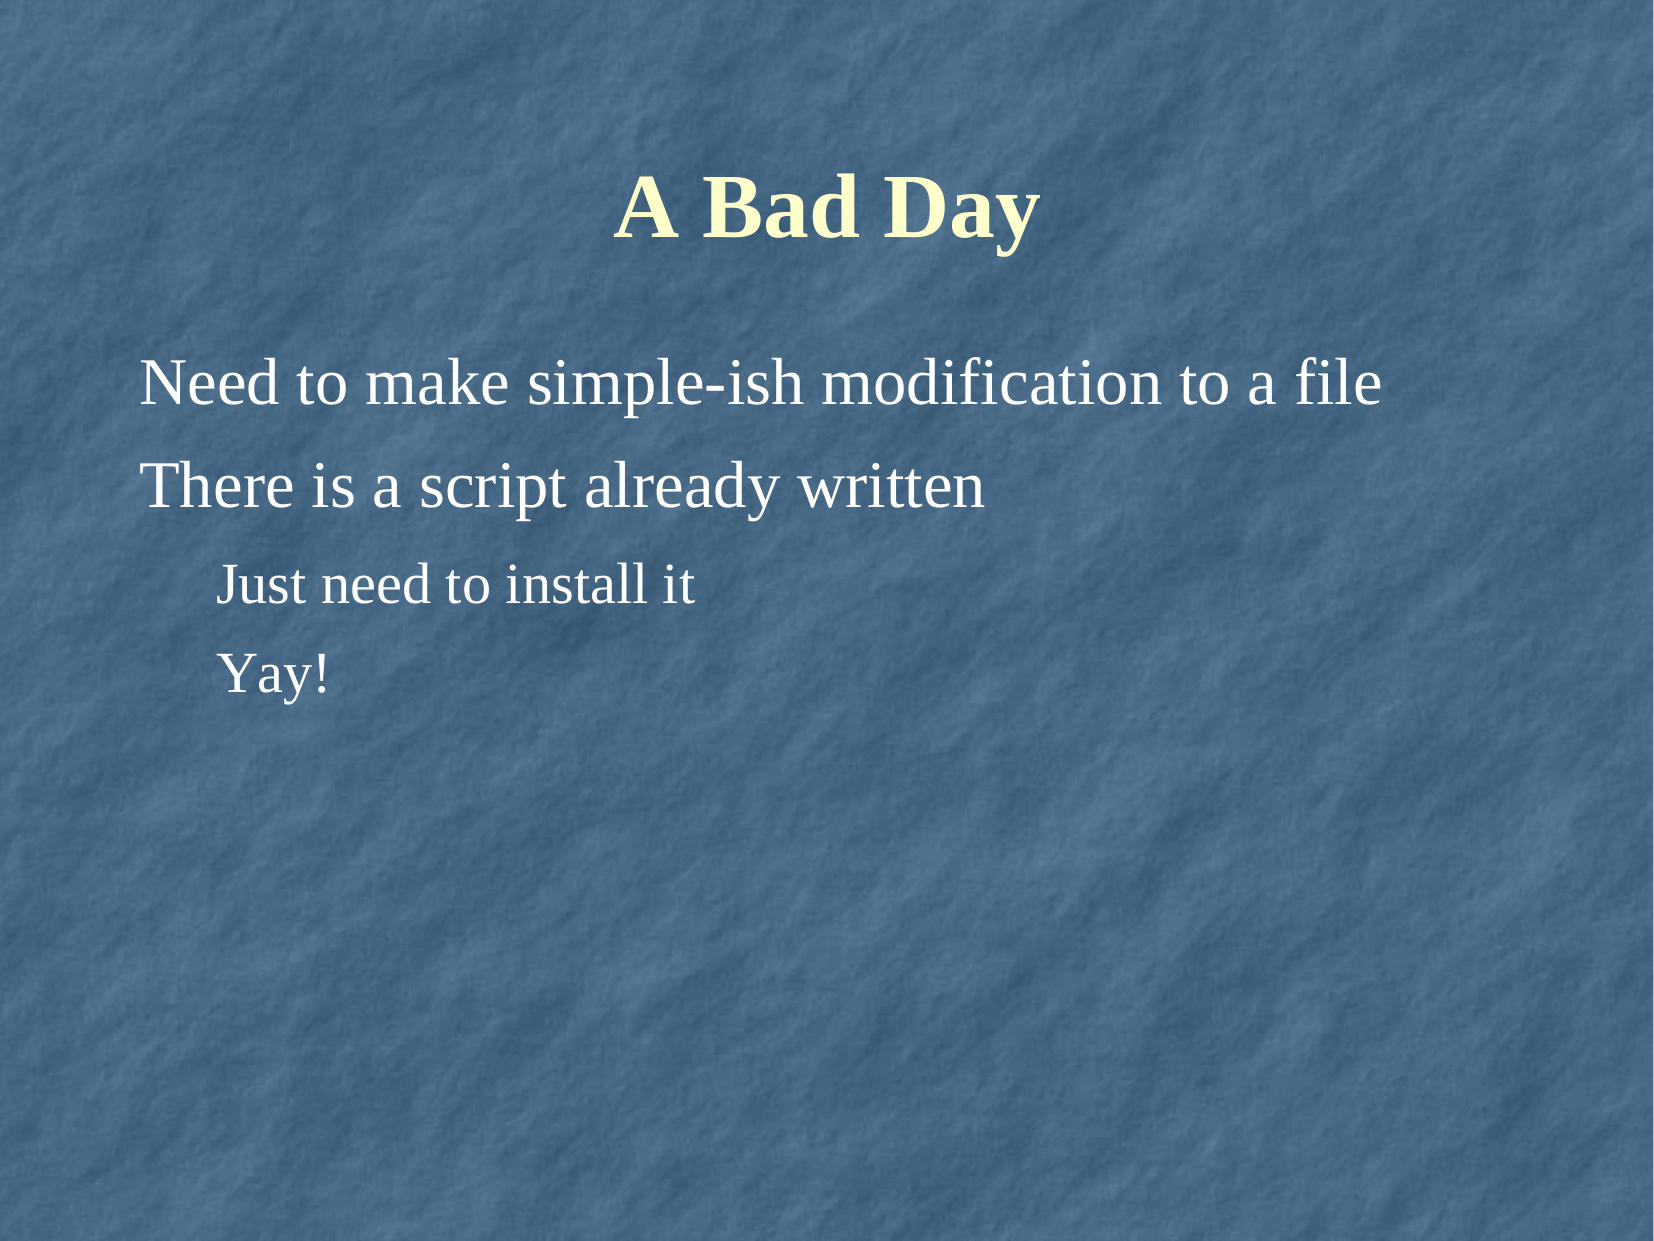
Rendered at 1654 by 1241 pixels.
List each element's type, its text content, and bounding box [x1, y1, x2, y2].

list Need to make simple-ish modification to a file There is a script already written Just need to install it Yay! [121, 344, 1534, 1127]
picture [0, 0, 1654, 1241]
title A Bad Day [121, 102, 1534, 311]
